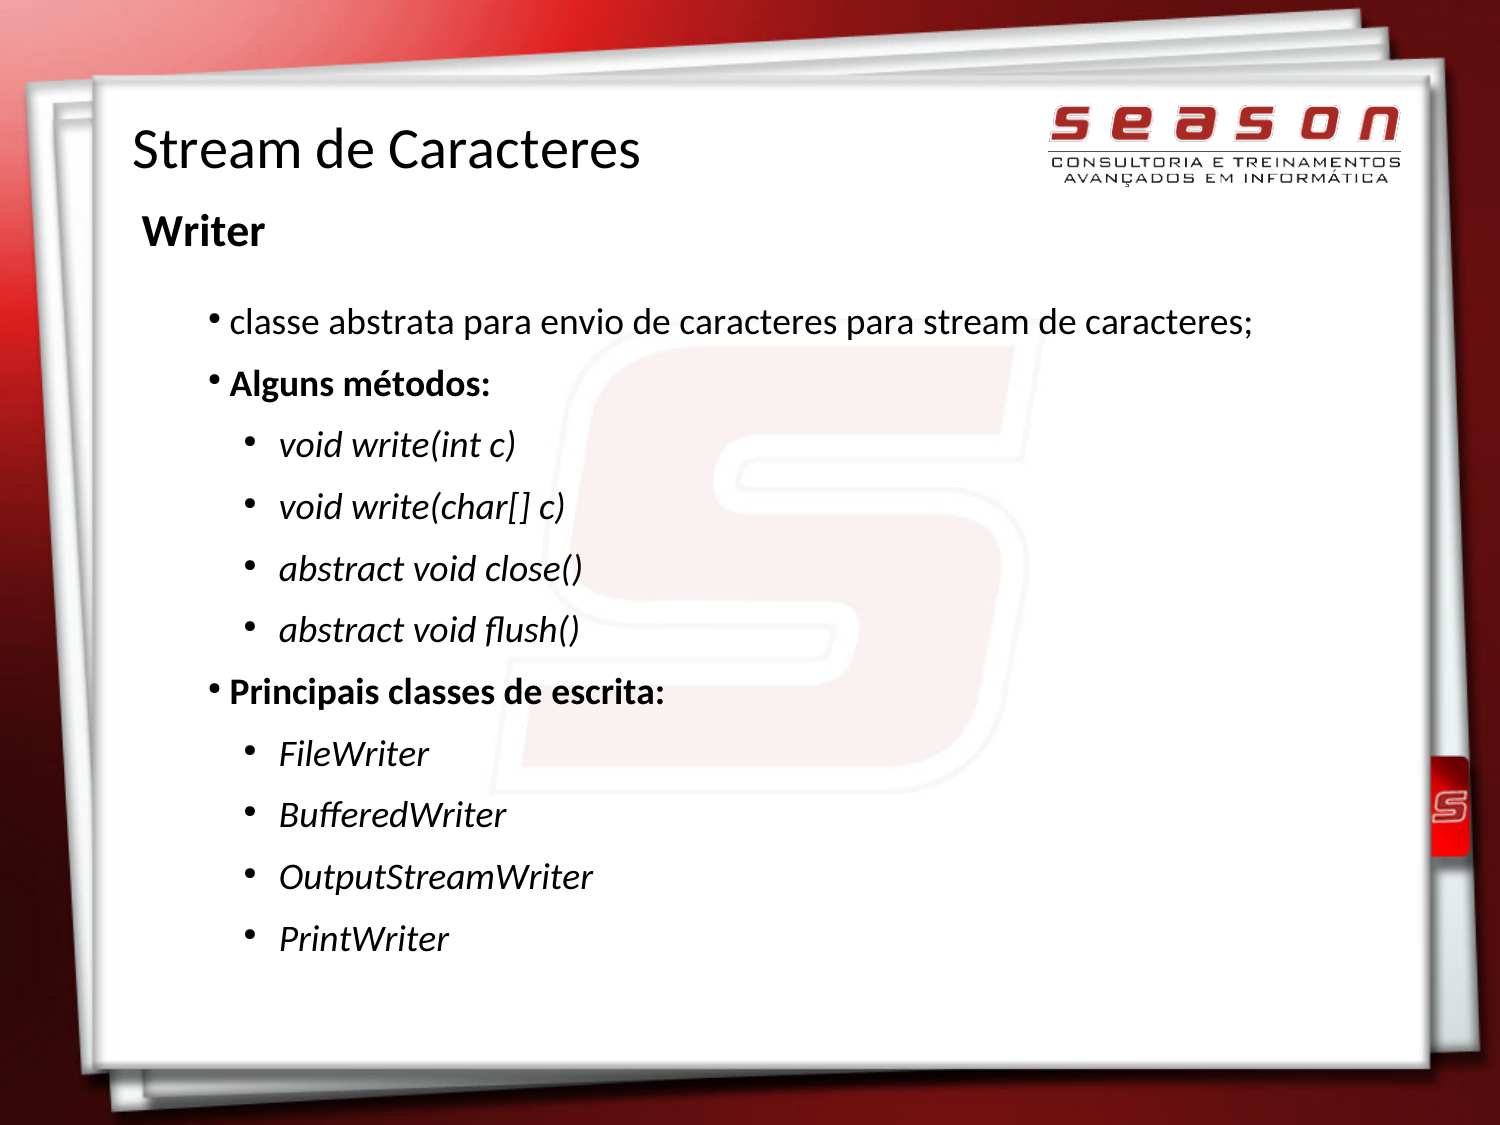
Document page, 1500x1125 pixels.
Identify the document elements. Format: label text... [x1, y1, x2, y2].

picture [0, 0, 1500, 1125]
text_box Writer [141, 200, 1240, 256]
text_box classe abstrata para envio de caracteres para stream de caracteres; Alguns métodos: void write(int c) void write(char[] c) abstract void close() abstract void flush() Principais classes de escrita: FileWriter BufferedWriter OutputStreamWriter PrintWriter [207, 274, 1328, 982]
title Stream de Caracteres [118, 33, 1394, 257]
